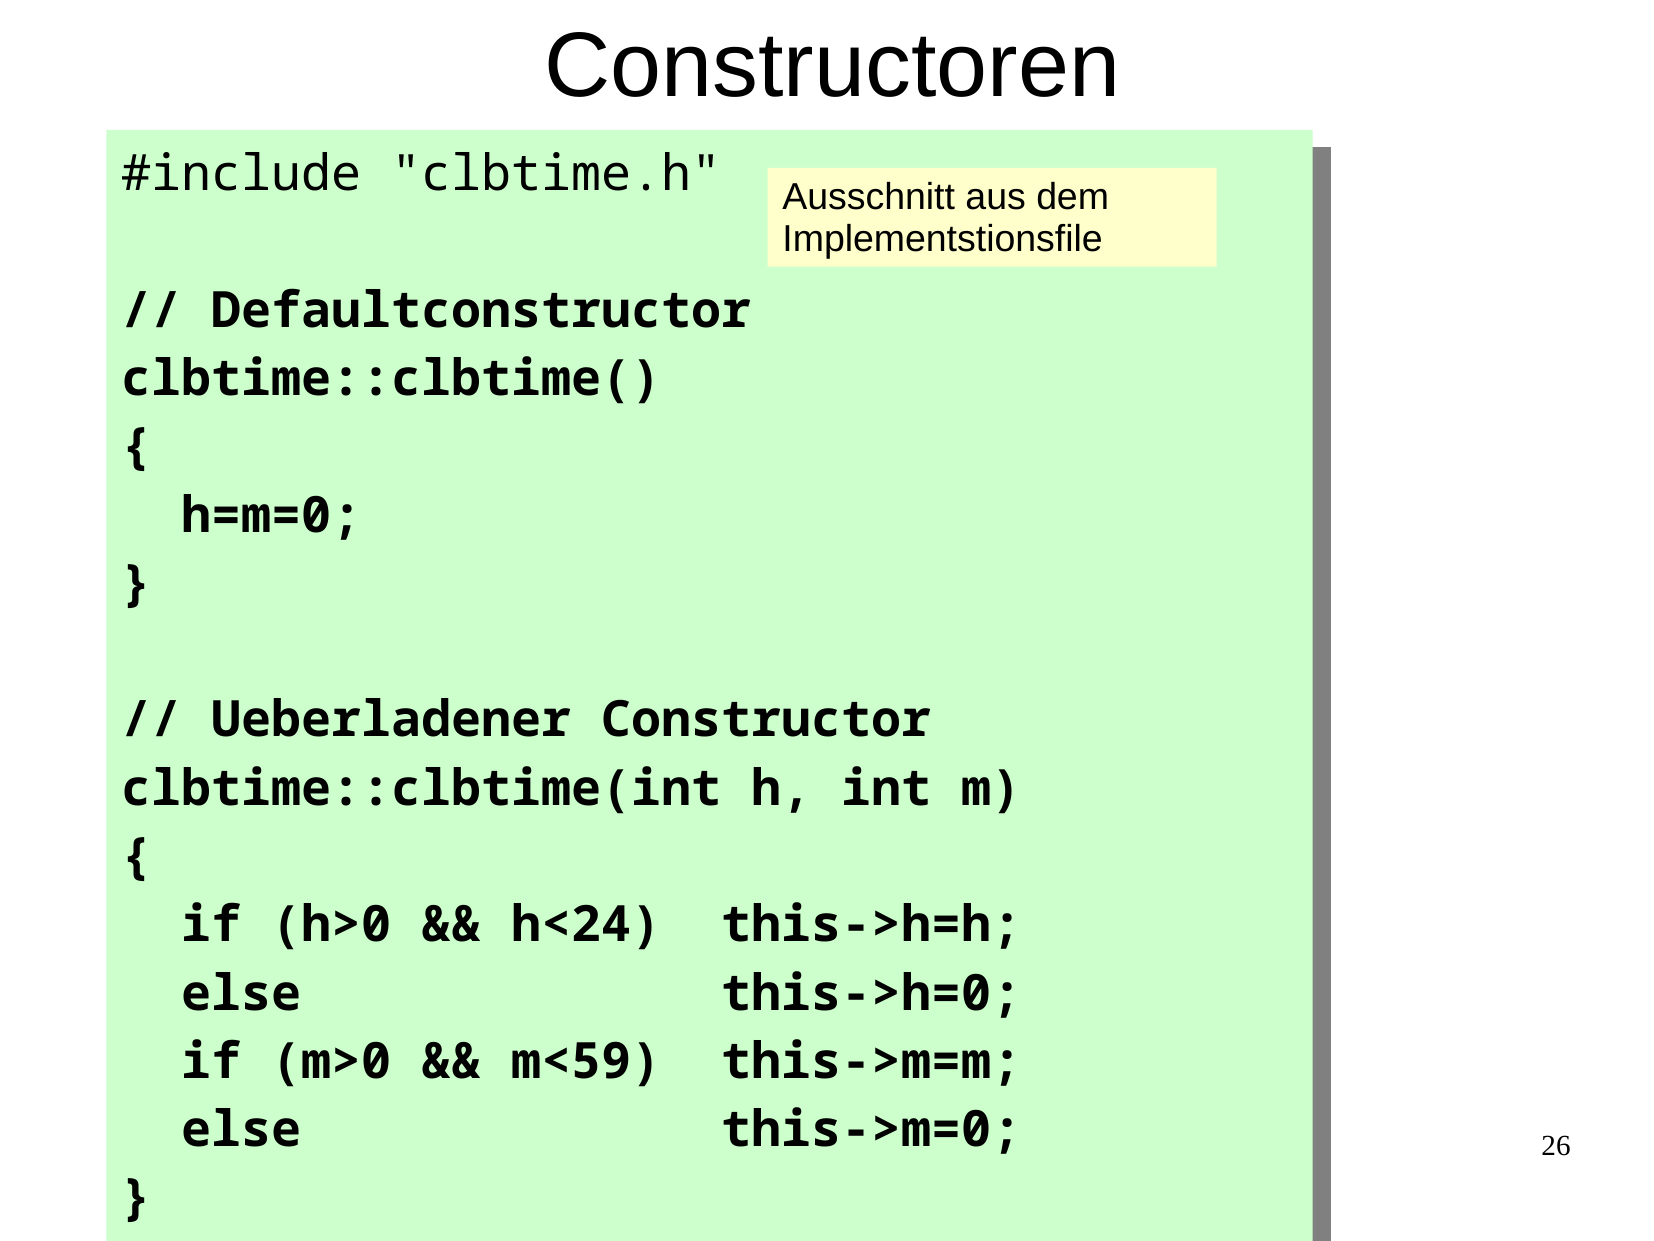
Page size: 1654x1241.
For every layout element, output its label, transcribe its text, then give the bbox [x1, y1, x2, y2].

text_box #include "clbtime.h" // Defaultconstructor clbtime::clbtime() { h=m=0; } // Ueberladener Constructor clbtime::clbtime(int h, int m) { if (h>0 && h<24) this->h=h; else this->h=0; if (m>0 && m<59) this->m=m; else this->m=0; } . . . [106, 129, 1313, 1206]
title Constructoren [88, 0, 1577, 168]
text_box Ausschnitt aus dem Implementstionsfile [767, 167, 1217, 267]
